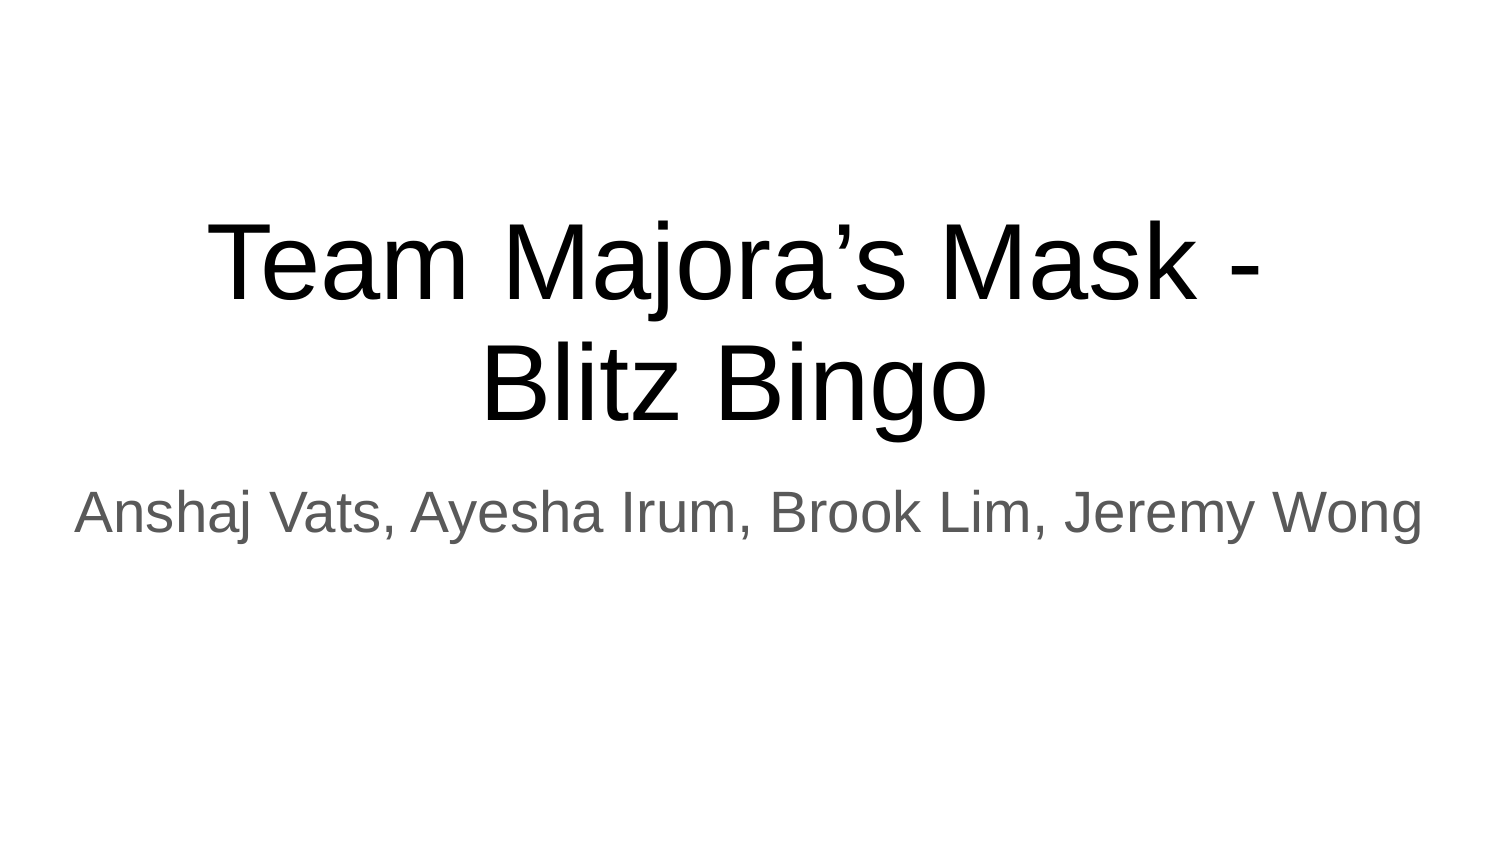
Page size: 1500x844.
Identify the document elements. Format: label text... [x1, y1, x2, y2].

title Team Majora’s Mask - Blitz Bingo [51, 122, 1449, 459]
subtitle Anshaj Vats, Ayesha Irum, Brook Lim, Jeremy Wong [51, 464, 1449, 595]
